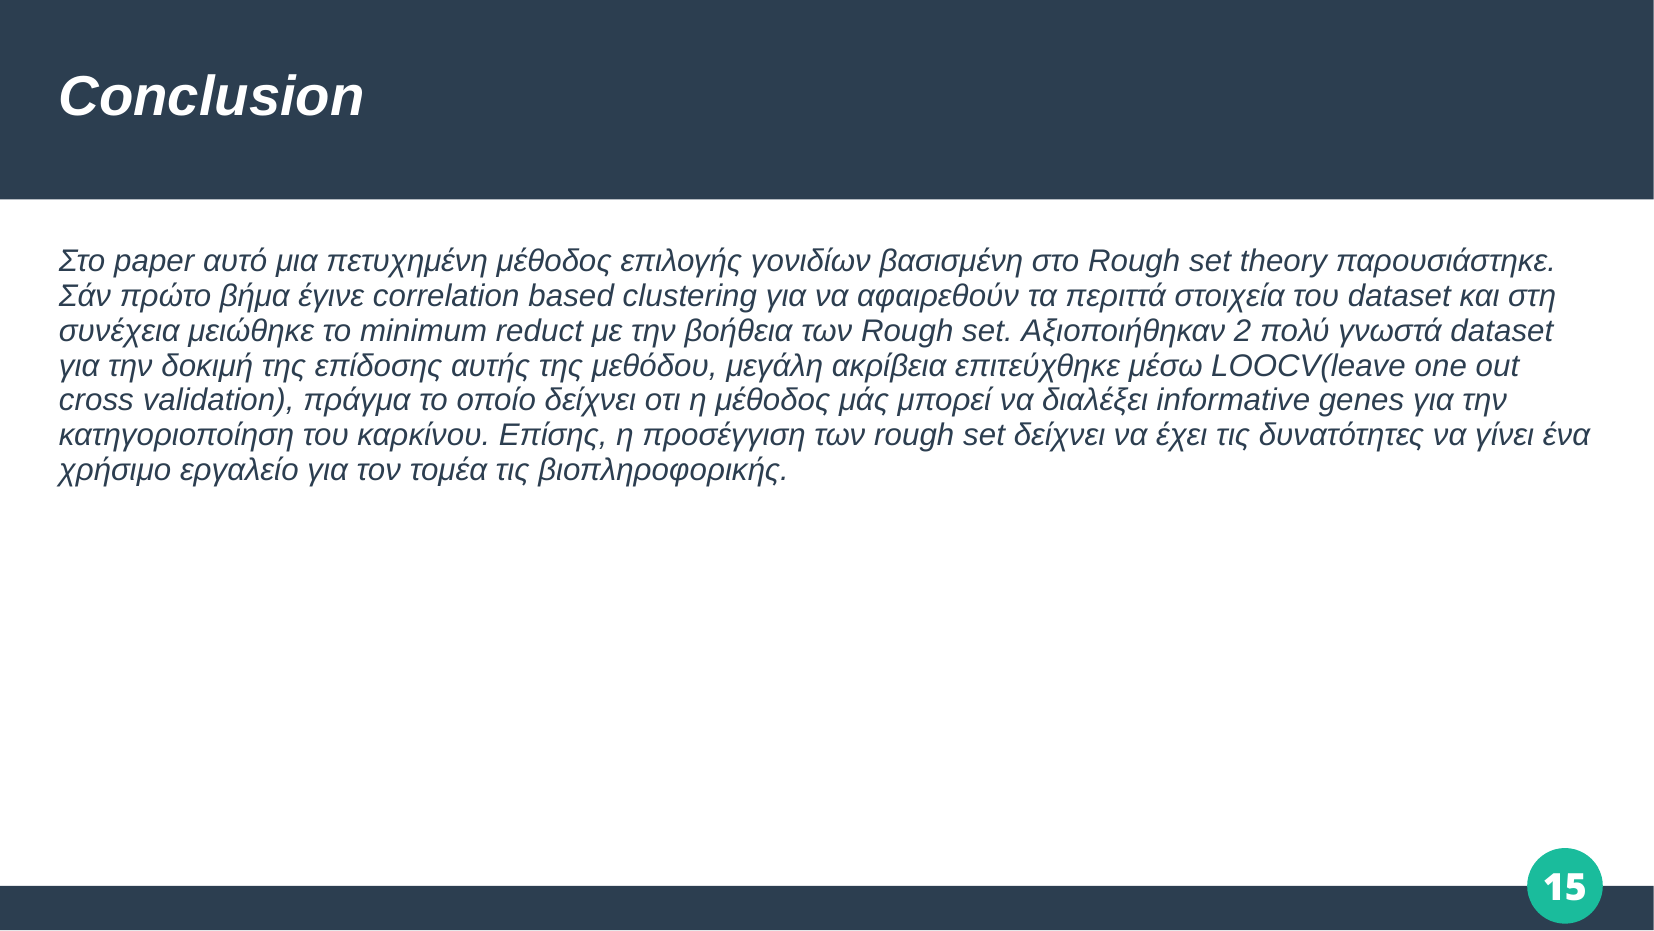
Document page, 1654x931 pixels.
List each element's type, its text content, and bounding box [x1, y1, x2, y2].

title Conclusion [59, 37, 1595, 156]
list Στο paper αυτό μια πετυχημένη μέθοδος επιλογής γονιδίων βασισμένη στο Rough set theory παρουσιάστηκε. Σάν πρώτο βήμα έγινε correlation based clustering για να αφαιρεθούν τα περιττά στοιχεία του dataset και στη συνέχεια μειώθηκε το minimum reduct με την βοήθεια των Rough set. Αξιοποιήθηκαν 2 πολύ γνωστά dataset για την δοκιμή της επίδοσης αυτής της μεθόδου, μεγάλη ακρίβεια επιτεύχθηκε μέσω LOOCV(leave one out cross validation), πράγμα το οποίο δείχνει οτι η μέθοδος μάς μπορεί να διαλέξει informative genes για την κατηγοριοποίηση του καρκίνου. Επίσης, η προσέγγιση των rough set δείχνει να έχει τις δυνατότητες να γίνει ένα χρήσιμο εργαλείο για τον τομέα τις βιοπληροφορικής. [59, 243, 1595, 864]
